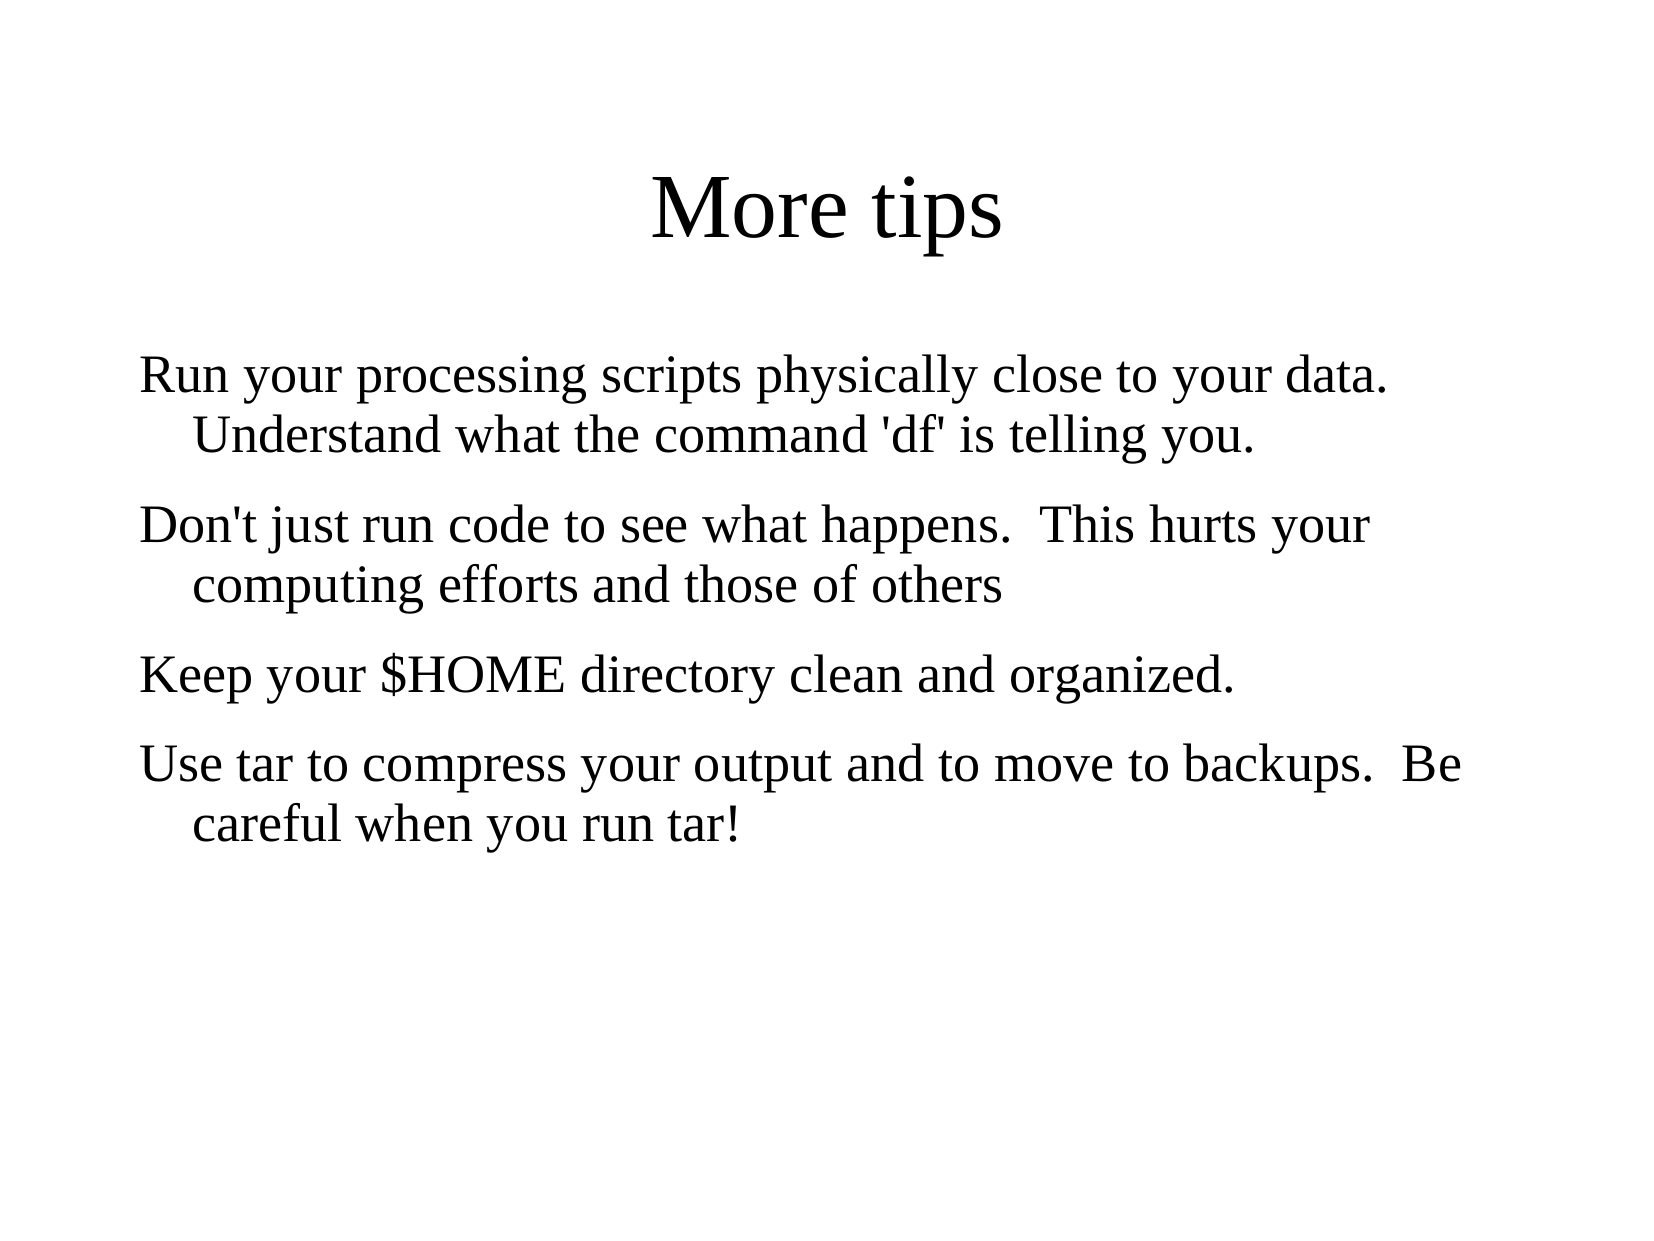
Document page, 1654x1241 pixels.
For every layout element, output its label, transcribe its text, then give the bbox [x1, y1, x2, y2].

list Run your processing scripts physically close to your data. Understand what the command 'df' is telling you. Don't just run code to see what happens. This hurts your computing efforts and those of others Keep your $HOME directory clean and organized. Use tar to compress your output and to move to backups. Be careful when you run tar! [121, 344, 1534, 1127]
title More tips [121, 102, 1534, 311]
